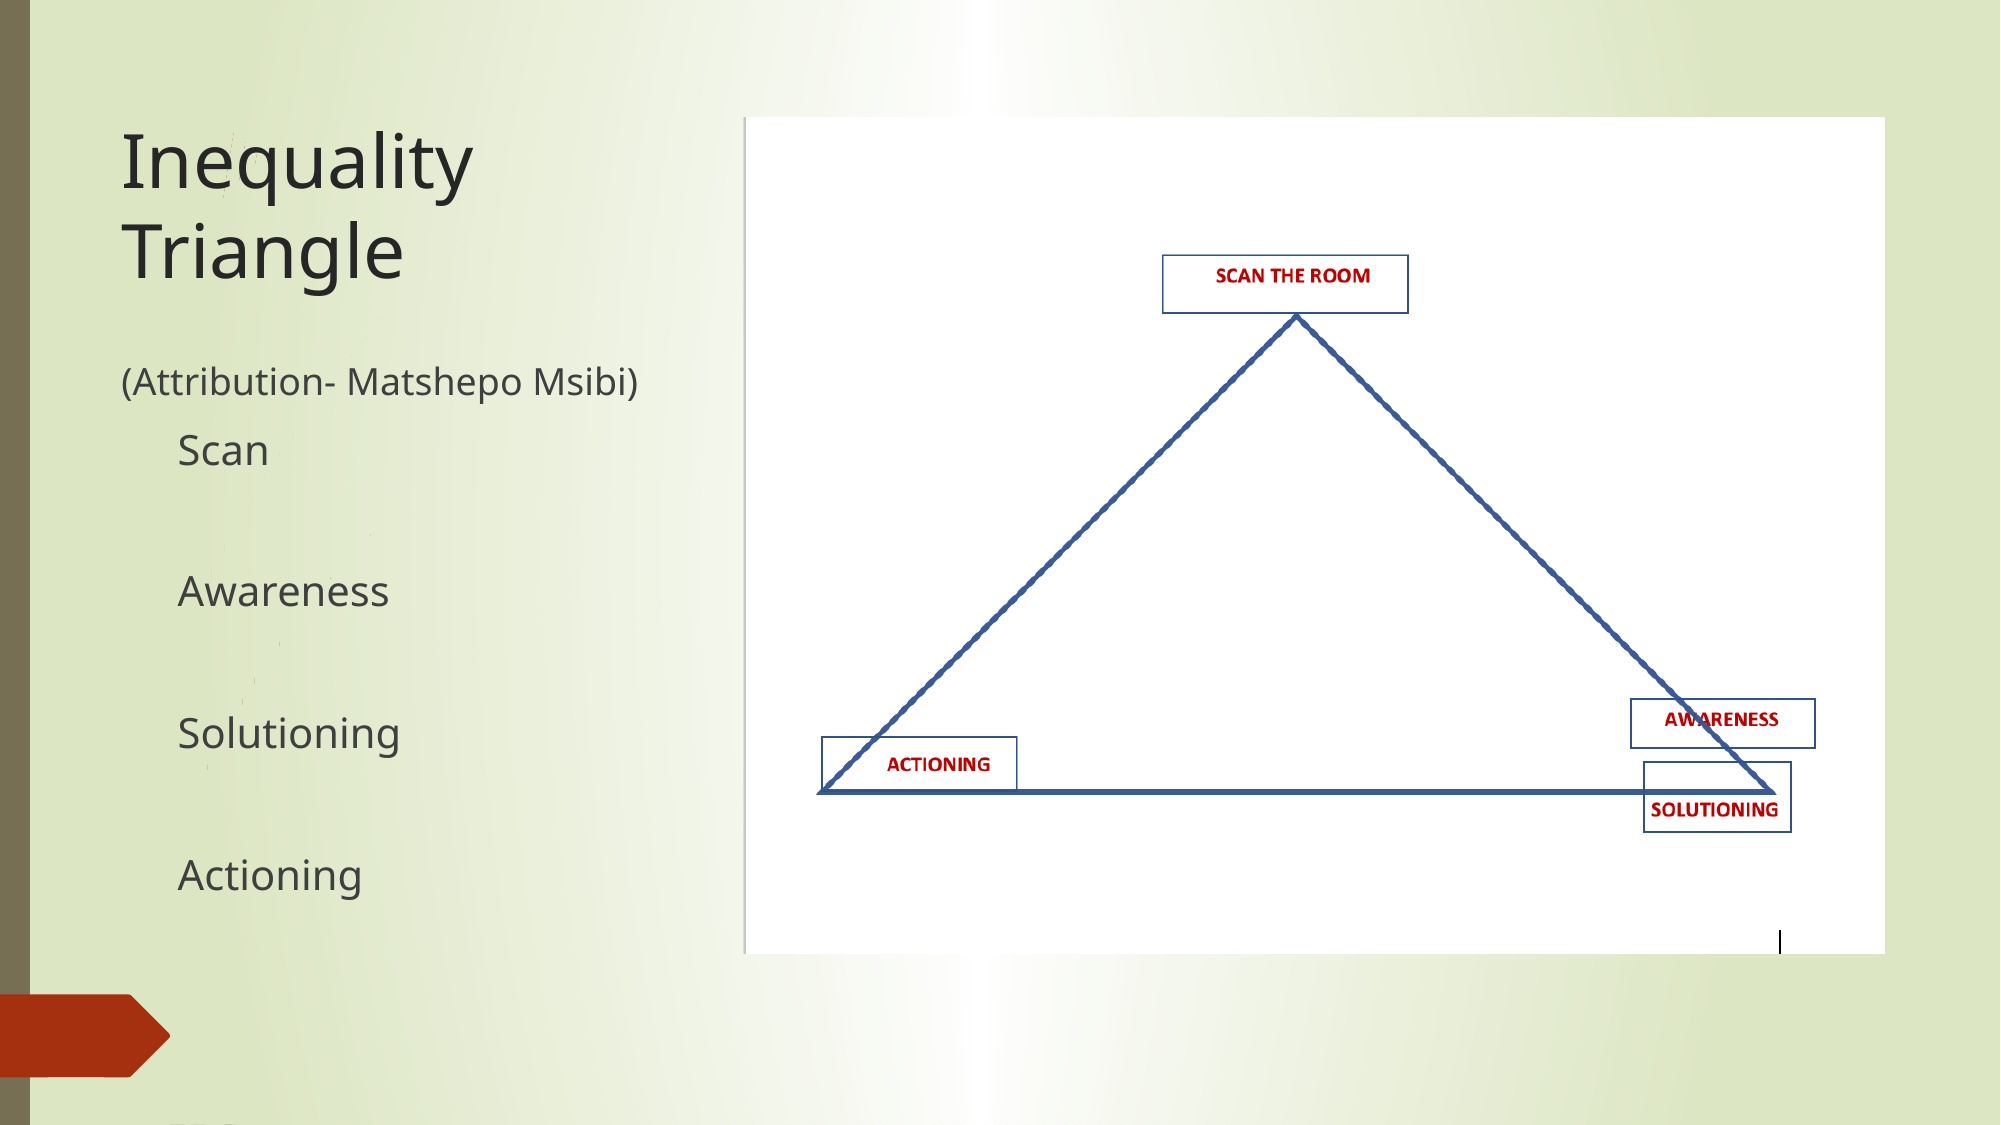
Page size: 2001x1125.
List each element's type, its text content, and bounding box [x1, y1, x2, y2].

text_box [0, 0, 2000, 1125]
list (Attribution- Matshepo Msibi) Scan Awareness Solutioning Actioning [106, 350, 727, 967]
picture [743, 117, 1885, 954]
title Inequality Triangle [106, 105, 706, 313]
